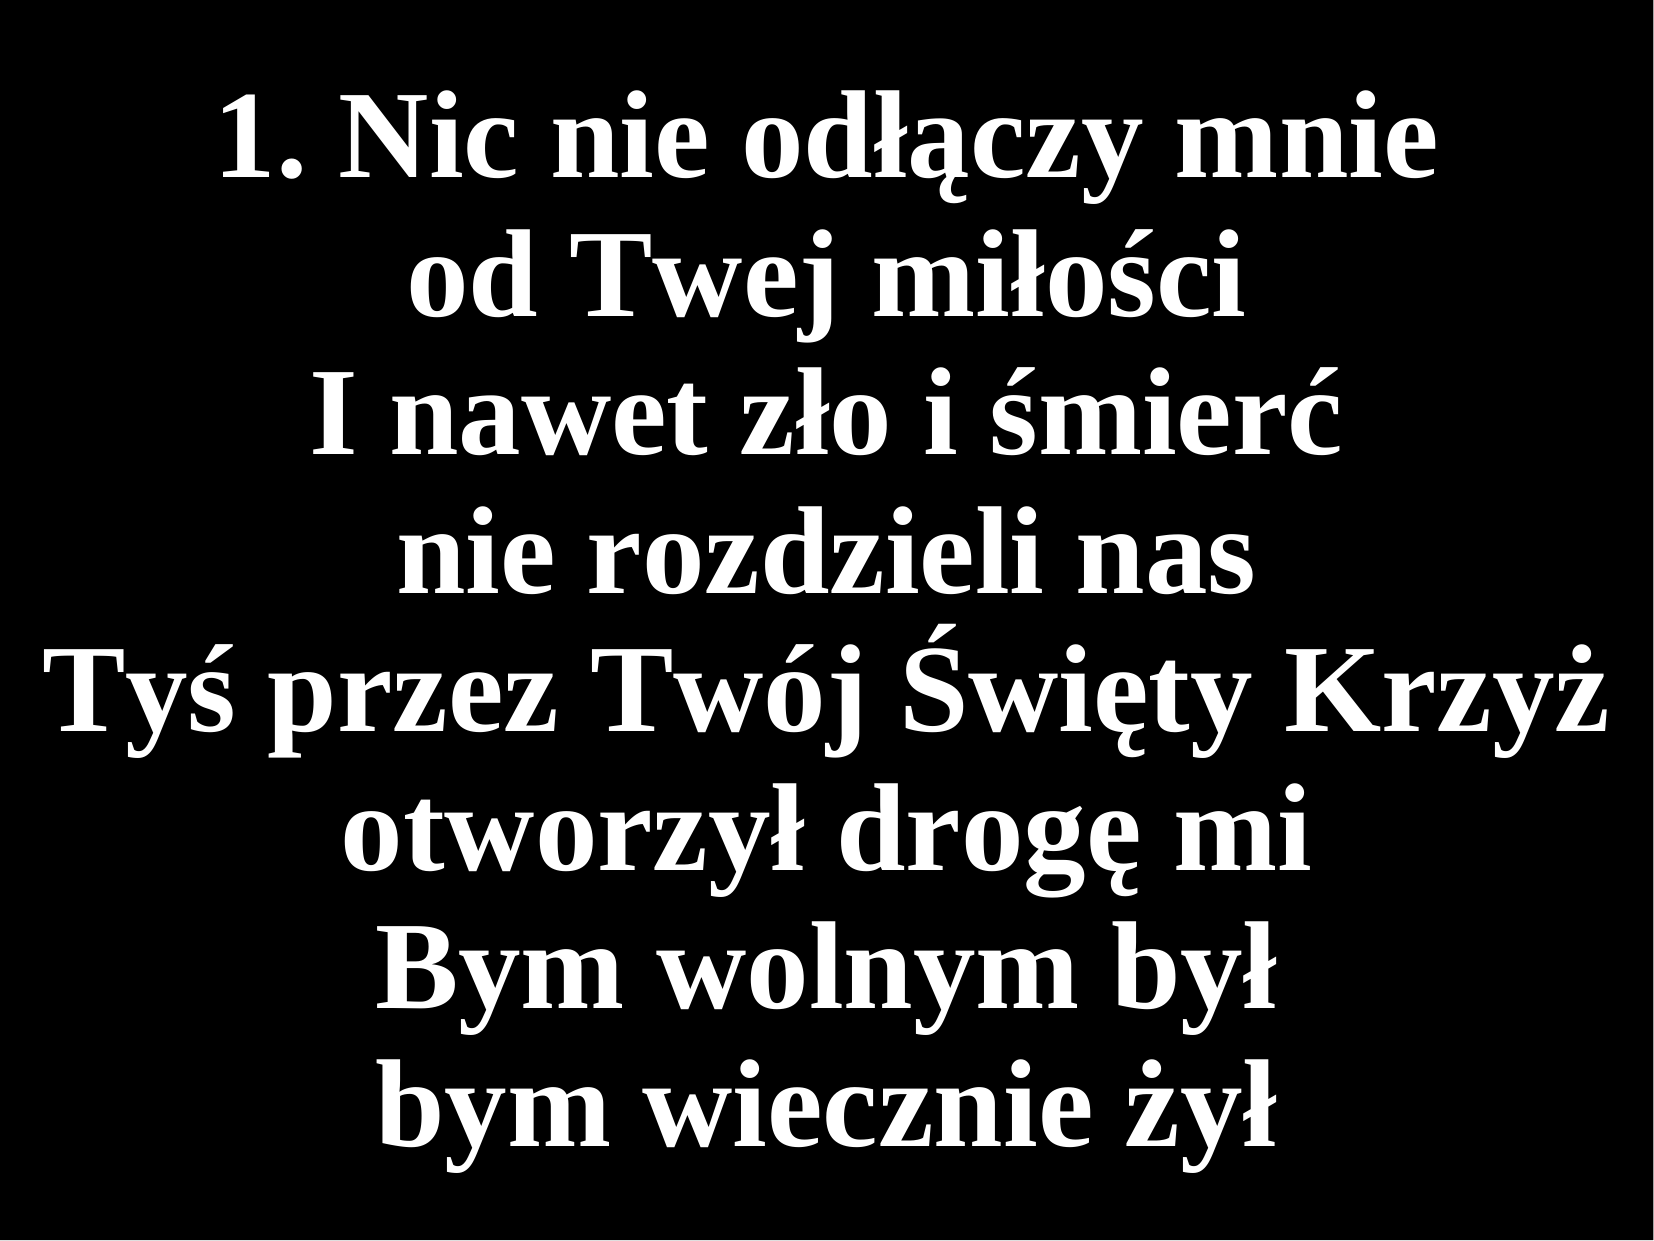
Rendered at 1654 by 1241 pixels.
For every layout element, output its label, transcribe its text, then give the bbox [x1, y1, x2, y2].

title 1. Nic nie odłączy mnie od Twej miłości I nawet zło i śmierć nie rozdzieli nas Tyś przez Twój Święty Krzyż otworzył drogę mi Bym wolnym był bym wiecznie żył [0, 0, 1654, 1241]
